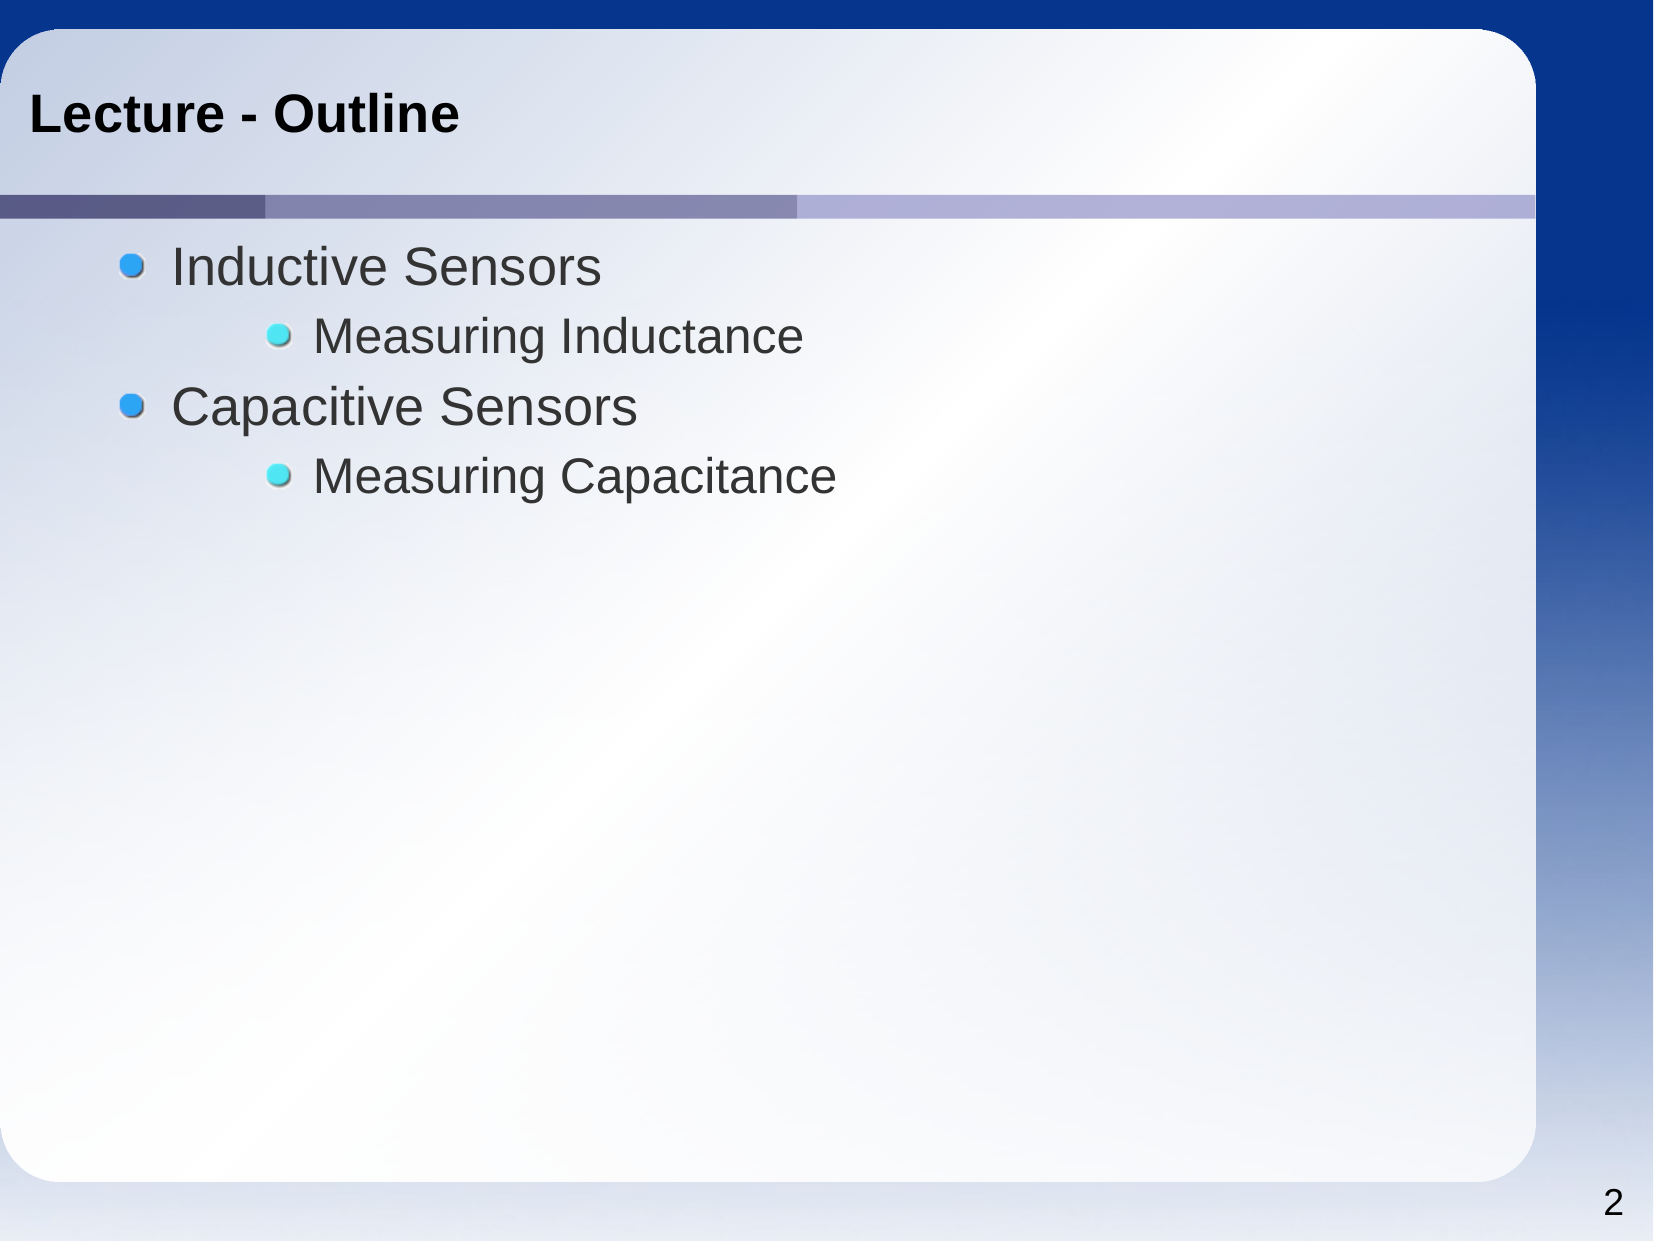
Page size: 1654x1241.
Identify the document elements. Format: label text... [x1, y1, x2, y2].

title Lecture - Outline [29, 49, 1506, 178]
list Inductive Sensors Measuring Inductance Capacitive Sensors Measuring Capacitance [29, 236, 1506, 1152]
picture [0, 0, 1654, 1241]
